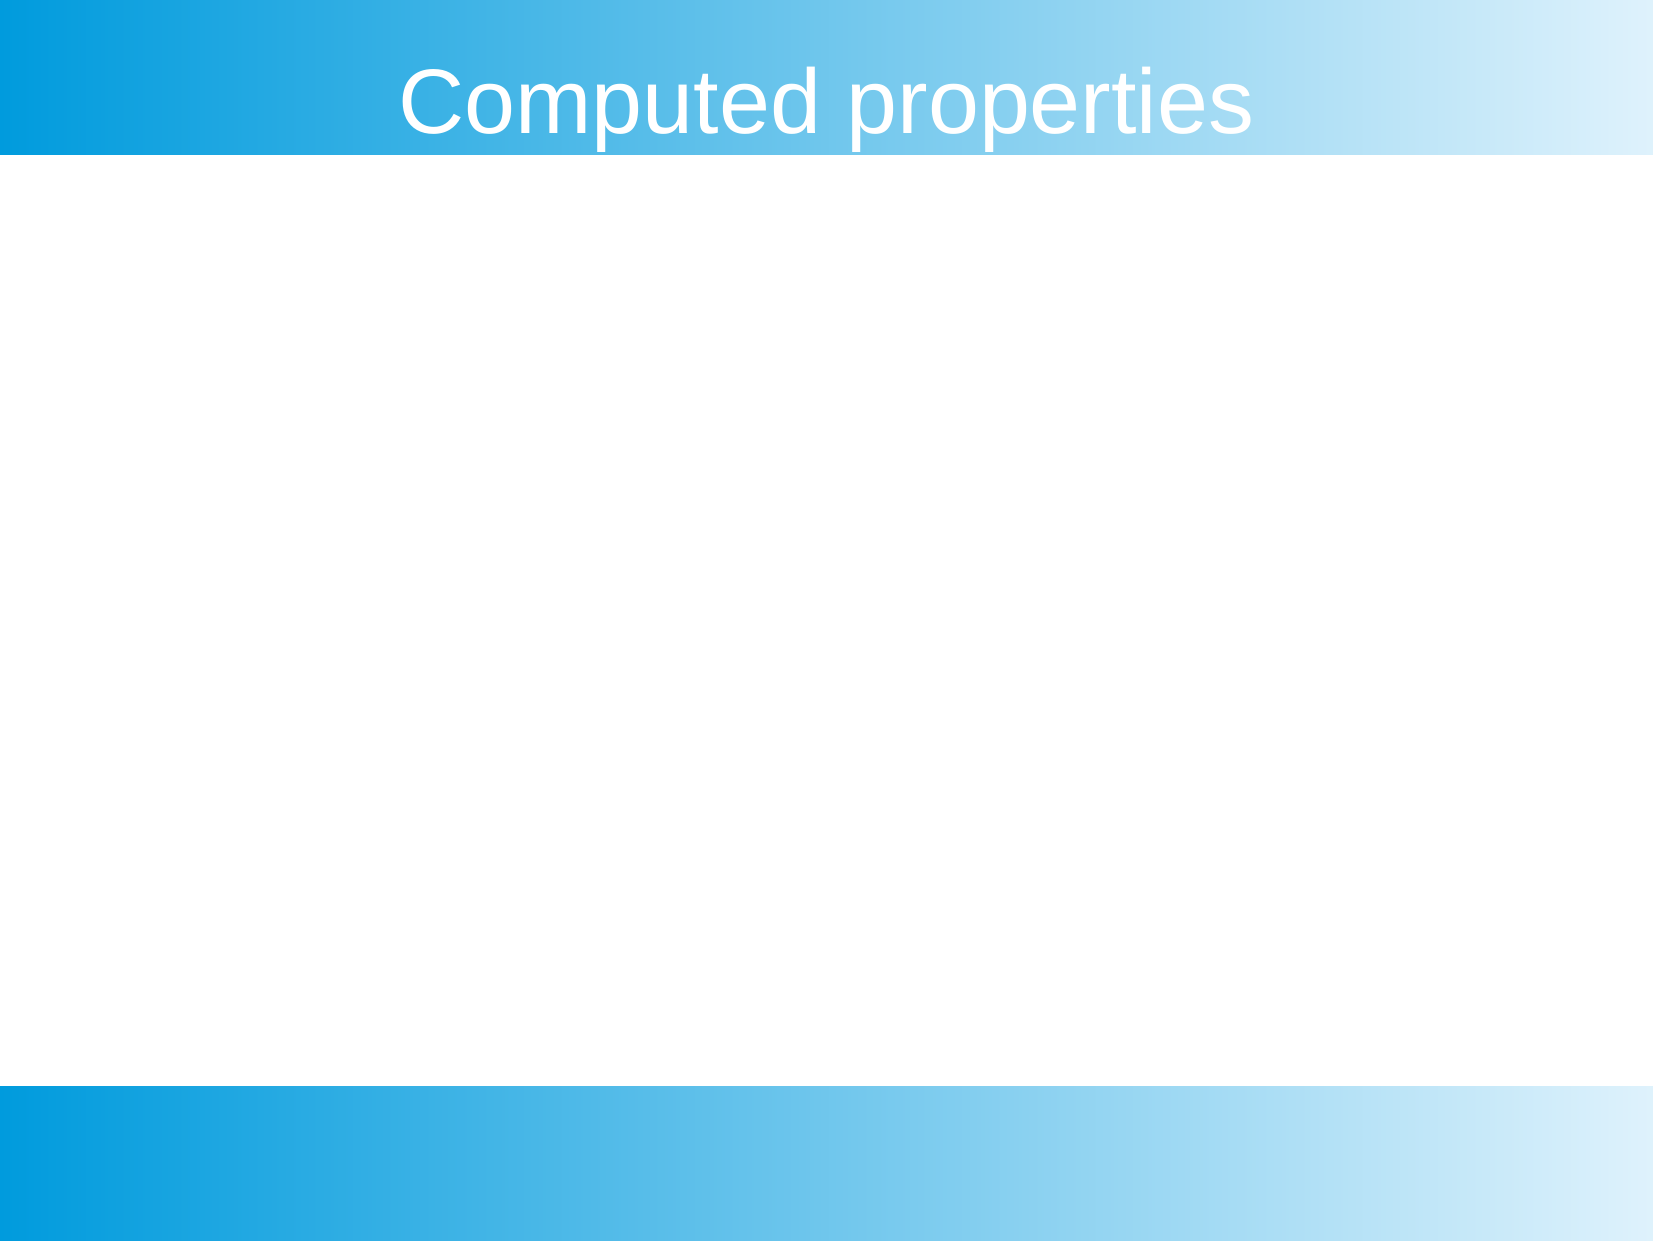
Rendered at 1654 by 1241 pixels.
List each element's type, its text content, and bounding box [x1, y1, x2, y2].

title Computed properties [82, 49, 1571, 155]
